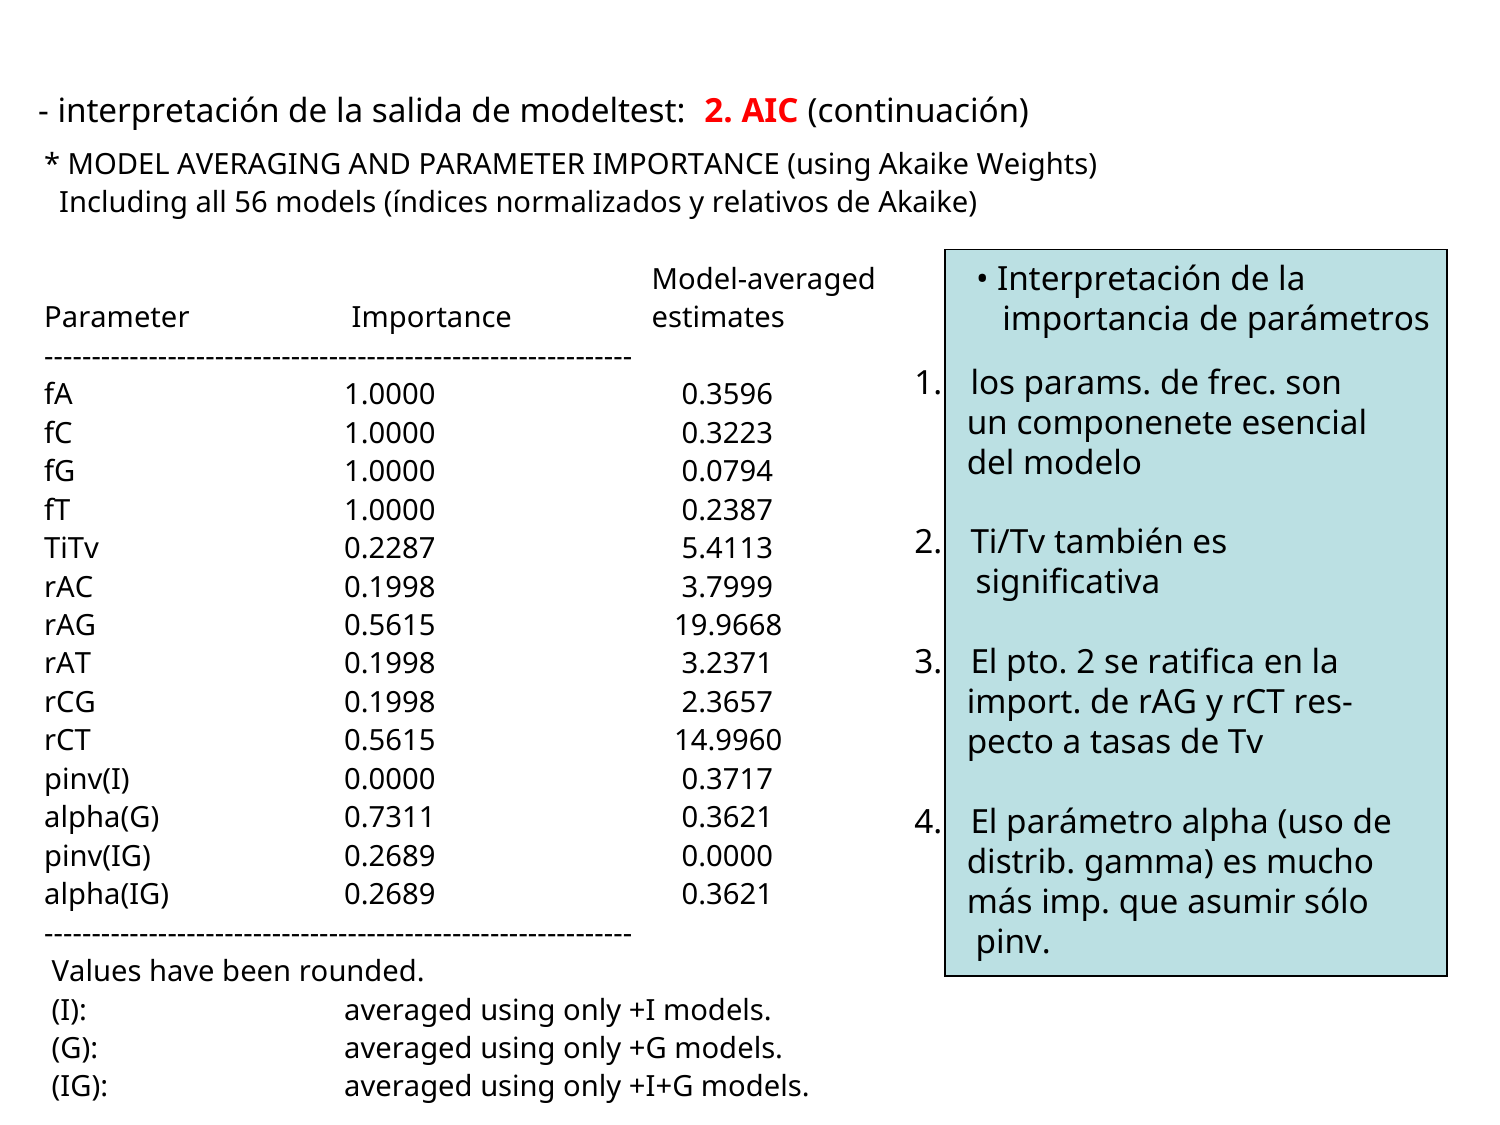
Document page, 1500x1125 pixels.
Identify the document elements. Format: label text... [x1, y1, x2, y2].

text_box los params. de frec. son un componenete esencial del modelo Ti/Tv también es significativa El pto. 2 se ratifica en la import. de rAG y rCT res- pecto a tasas de Tv El parámetro alpha (uso de distrib. gamma) es mucho más imp. que asumir sólo pinv. [899, 353, 1500, 968]
text_box * MODEL AVERAGING AND PARAMETER IMPORTANCE (using Akaike Weights) Including all 56 models (índices normalizados y relativos de Akaike) Model-averaged Parameter Importance estimates -------------------------------------------------------------- fA 1.0000 0.3596 fC 1.0000 0.3223 fG 1.0000 0.0794 fT 1.0000 0.2387 TiTv 0.2287 5.4113 rAC 0.1998 3.7999 rAG 0.5615 19.9668 rAT 0.1998 3.2371 rCG 0.1998 2.3657 rCT 0.5615 14.9960 pinv(I) 0.0000 0.3717 alpha(G) 0.7311 0.3621 pinv(IG) 0.2689 0.0000 alpha(IG) 0.2689 0.3621 -------------------------------------------------------------- Values have been rounded. (I): averaged using only +I models. (G): averaged using only +G models. (IG): averaged using only +I+G models. [29, 133, 1188, 1111]
text_box [944, 968, 1447, 977]
text_box - interpretación de la salida de modeltest: 2. AIC (continuación) [23, 84, 1465, 138]
text_box [944, 249, 1447, 353]
text_box Interpretación de la importancia de parámetros [961, 249, 1446, 345]
